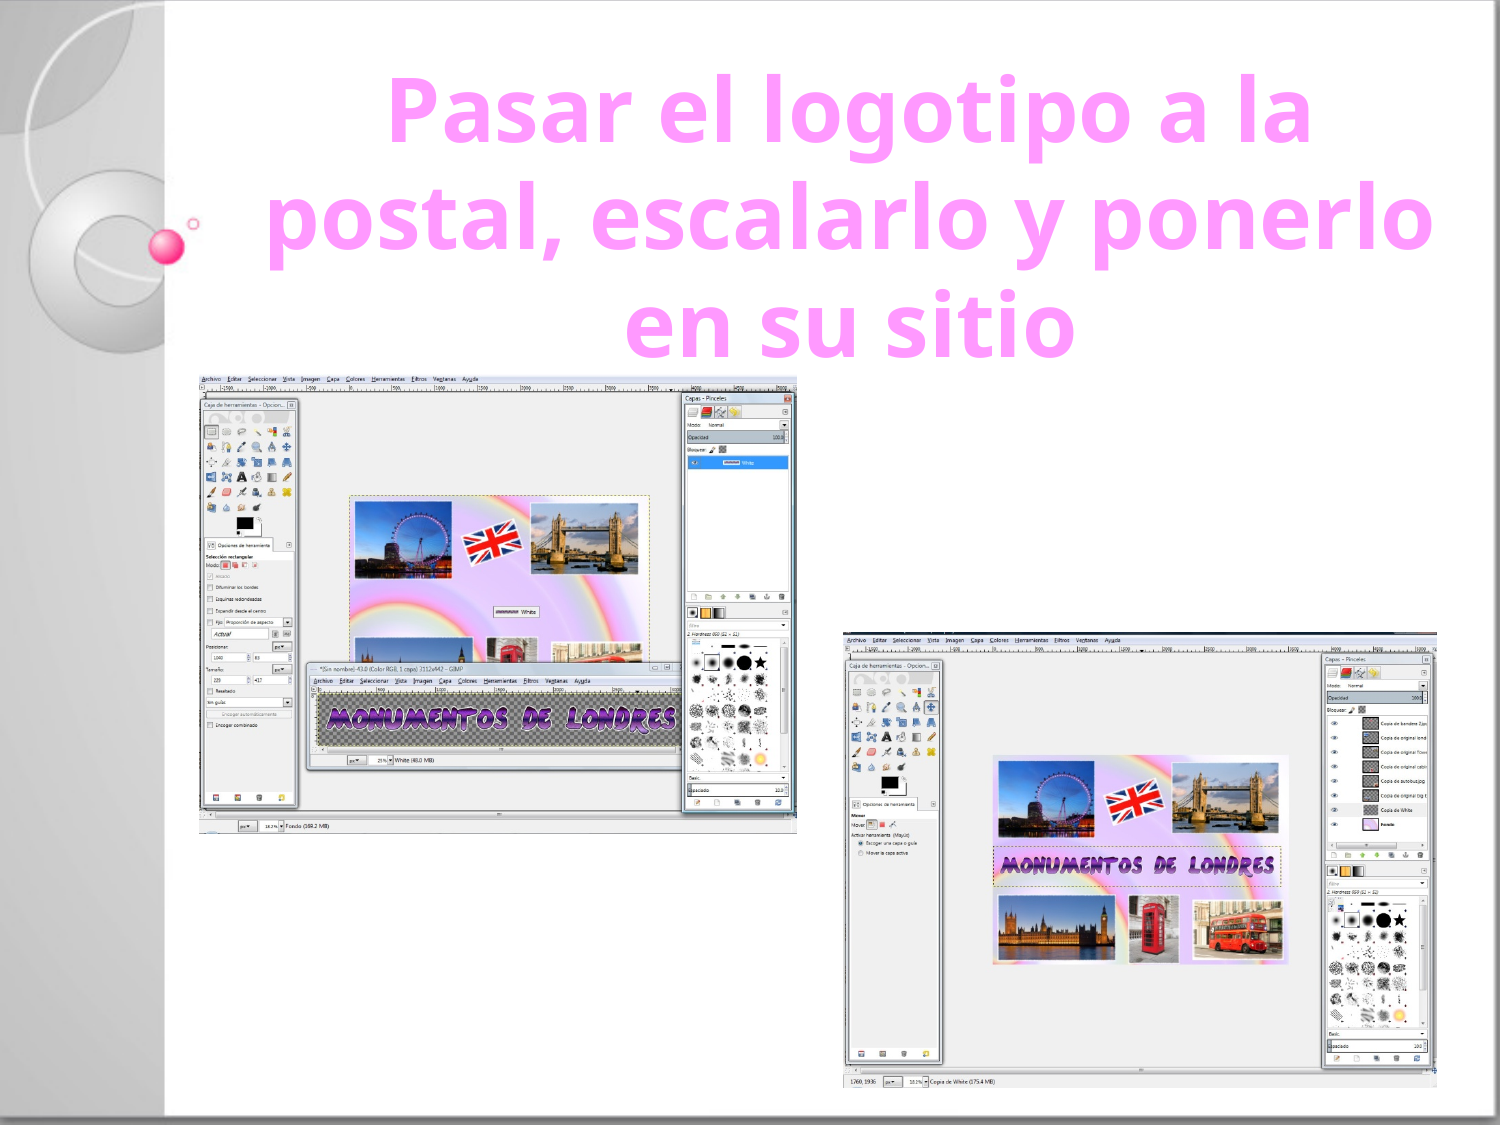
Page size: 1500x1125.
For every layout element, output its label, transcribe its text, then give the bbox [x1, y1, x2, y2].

title Pasar el logotipo a la postal, escalarlo y ponerlo en su sitio [235, 45, 1466, 340]
picture [0, 0, 1500, 1125]
